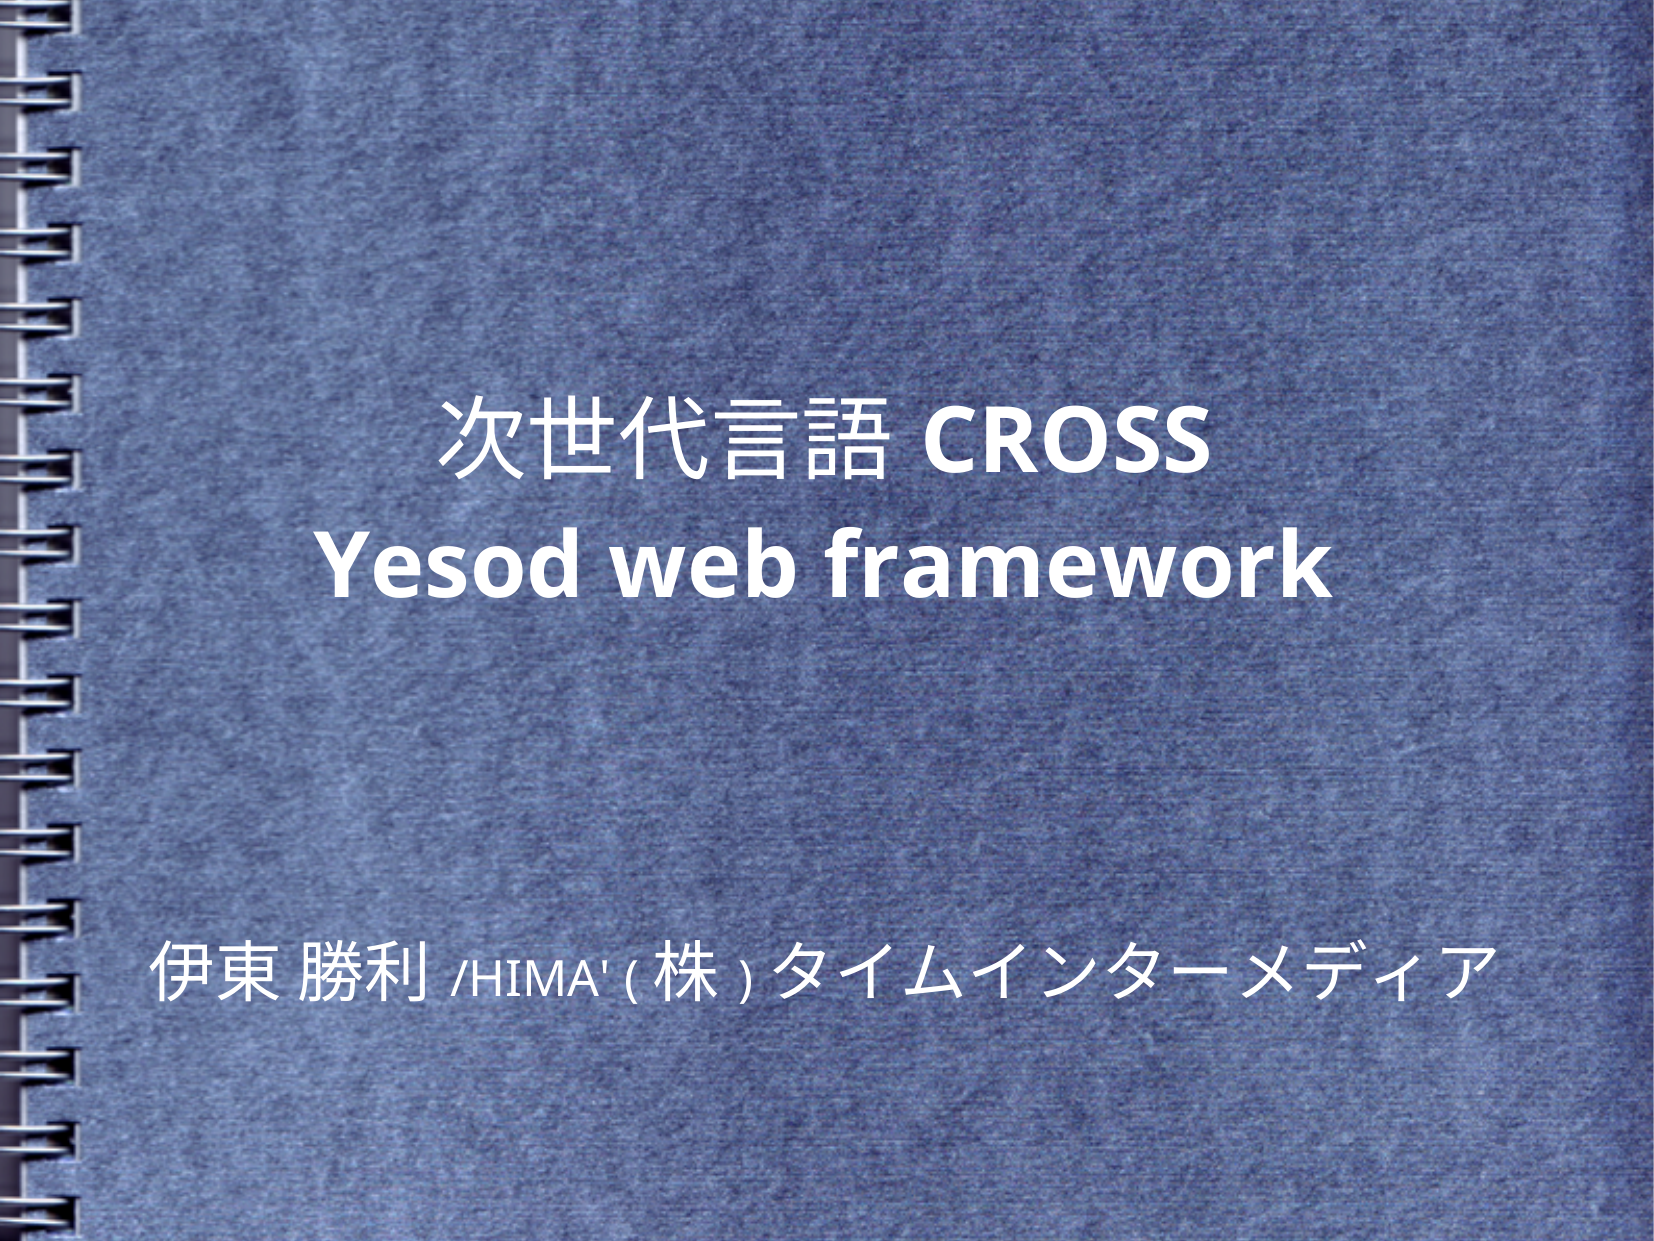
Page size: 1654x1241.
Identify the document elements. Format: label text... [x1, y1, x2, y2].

picture [0, 0, 1654, 1241]
title 次世代言語CROSS Yesod web framework [118, 359, 1531, 632]
subtitle 伊東 勝利/HIMA' (株)タイムインターメディア [134, 803, 1516, 1133]
